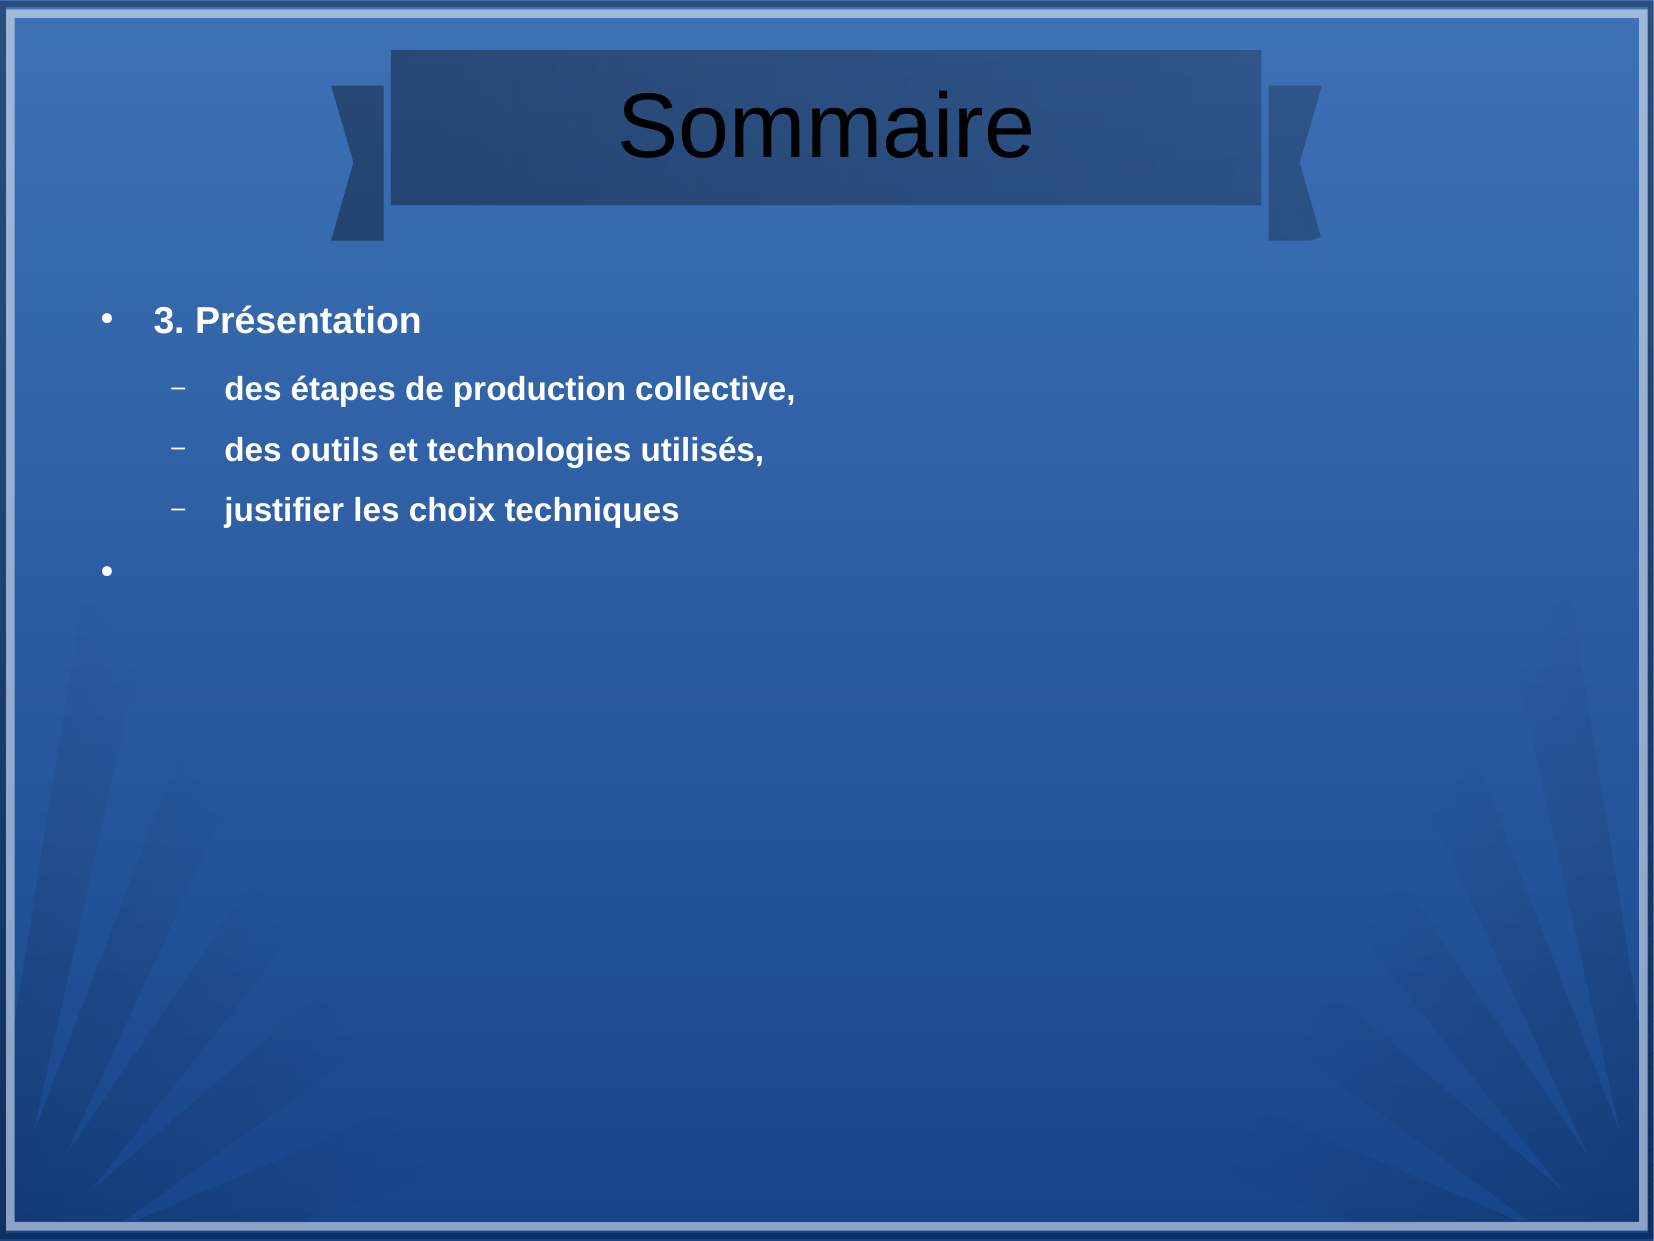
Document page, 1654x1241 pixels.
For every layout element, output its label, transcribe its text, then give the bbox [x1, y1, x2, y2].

list 3. Présentation des étapes de production collective, des outils et technologies utilisés, justifier les choix techniques [82, 299, 1571, 1241]
title Sommaire [389, 47, 1264, 205]
